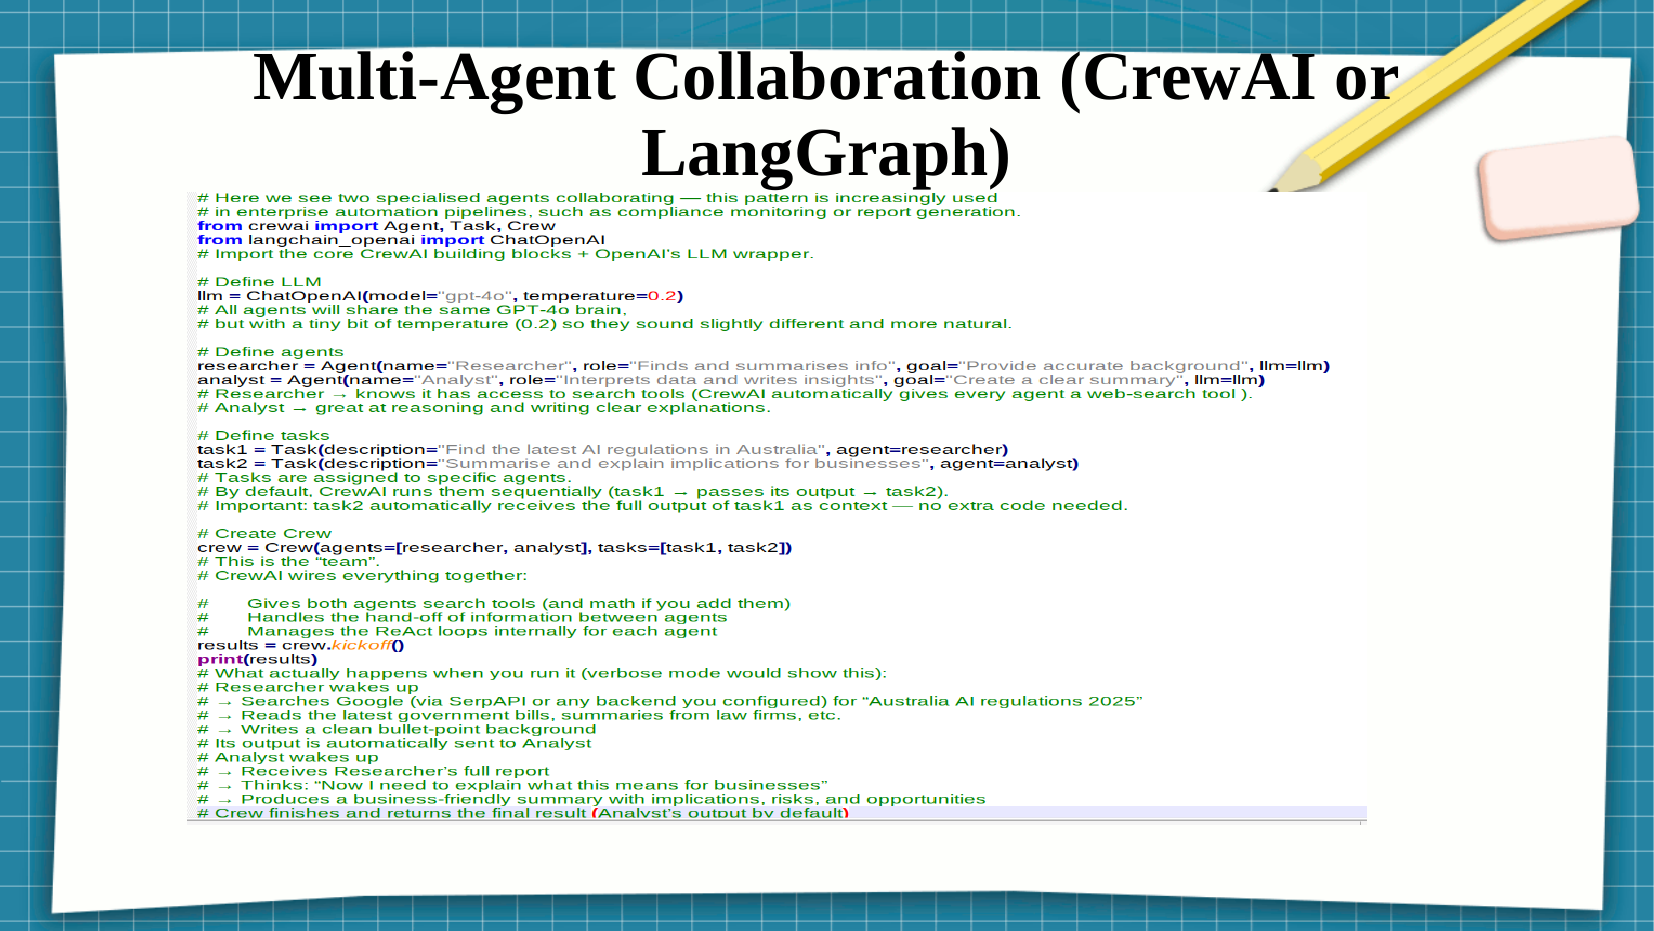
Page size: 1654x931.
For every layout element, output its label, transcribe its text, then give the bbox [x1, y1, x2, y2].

title Multi-Agent Collaboration (CrewAI or LangGraph) [82, 37, 1571, 193]
picture [0, 0, 1654, 931]
